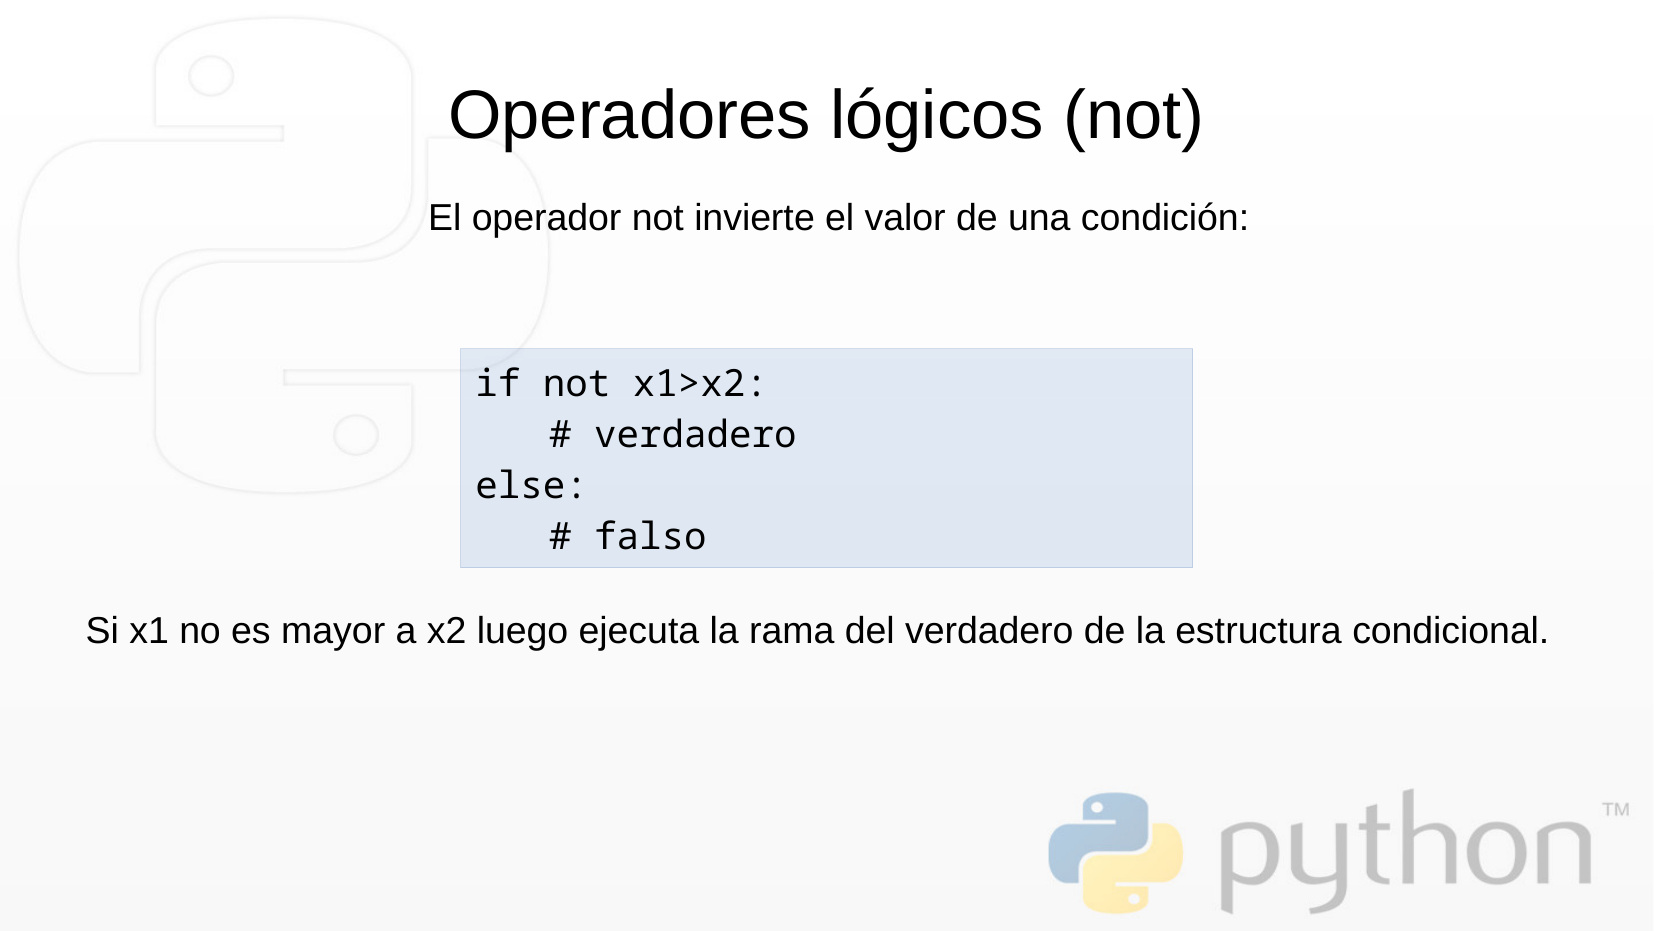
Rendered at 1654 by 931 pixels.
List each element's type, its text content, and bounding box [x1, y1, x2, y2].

text_box El operador not invierte el valor de una condición: [413, 188, 1276, 284]
picture [0, 0, 1654, 931]
text_box Si x1 no es mayor a x2 luego ejecuta la rama del verdadero de la estructura condicional. [70, 602, 1564, 660]
title Operadores lógicos (not) [82, 37, 1571, 193]
text_box if not x1>x2: # verdadero else: # falso [460, 348, 1193, 567]
